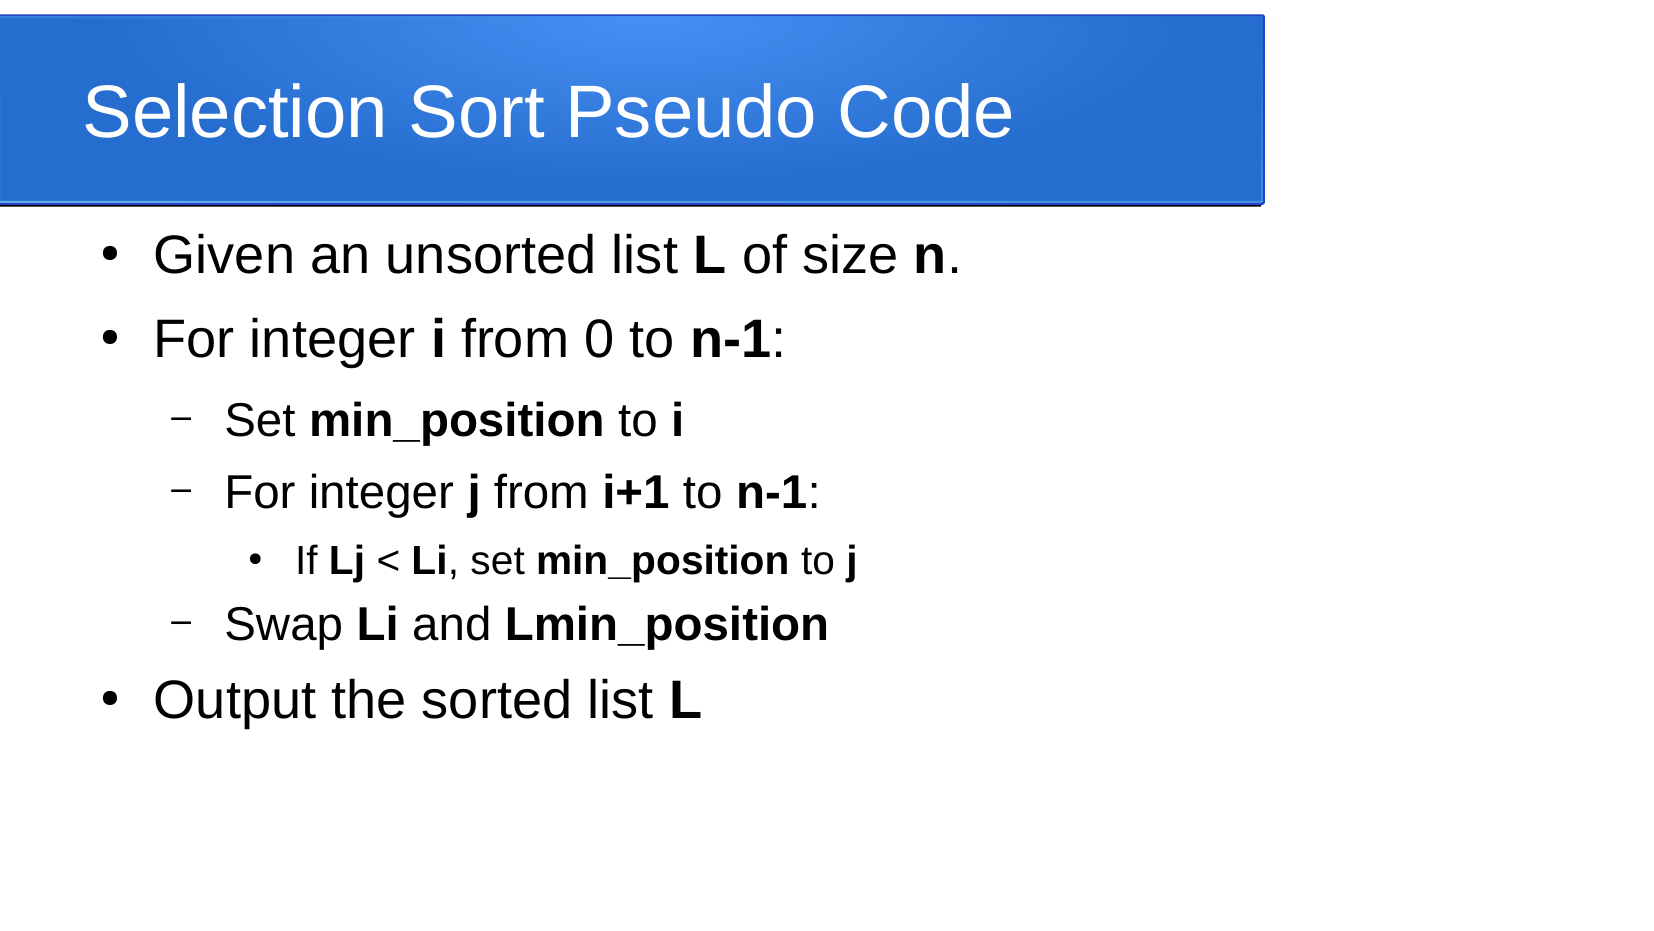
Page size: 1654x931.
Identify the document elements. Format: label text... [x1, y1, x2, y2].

list Given an unsorted list L of size n. For integer i from 0 to n-1: Set min_position to i For integer j from i+1 to n-1: If Lj < Li, set min_position to j Swap Li and Lmin_position Output the sorted list L [82, 224, 1571, 764]
title Selection Sort Pseudo Code [82, 35, 1235, 189]
